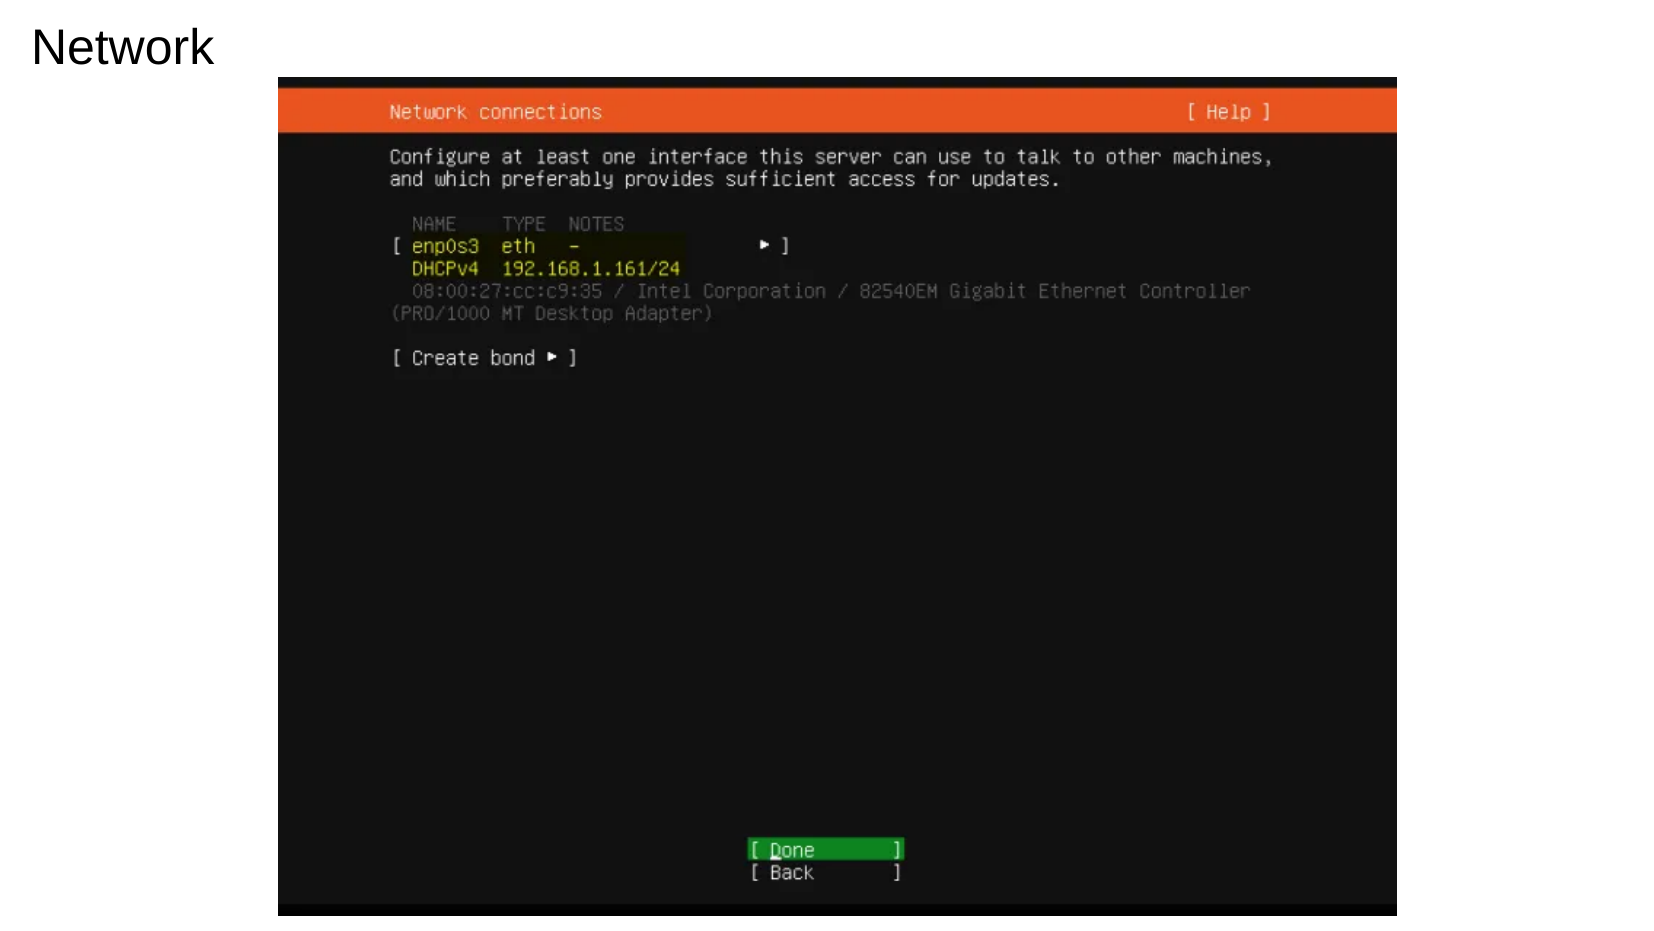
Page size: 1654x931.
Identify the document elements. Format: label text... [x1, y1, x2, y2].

subtitle Network [31, 18, 1520, 349]
picture [278, 77, 1397, 916]
